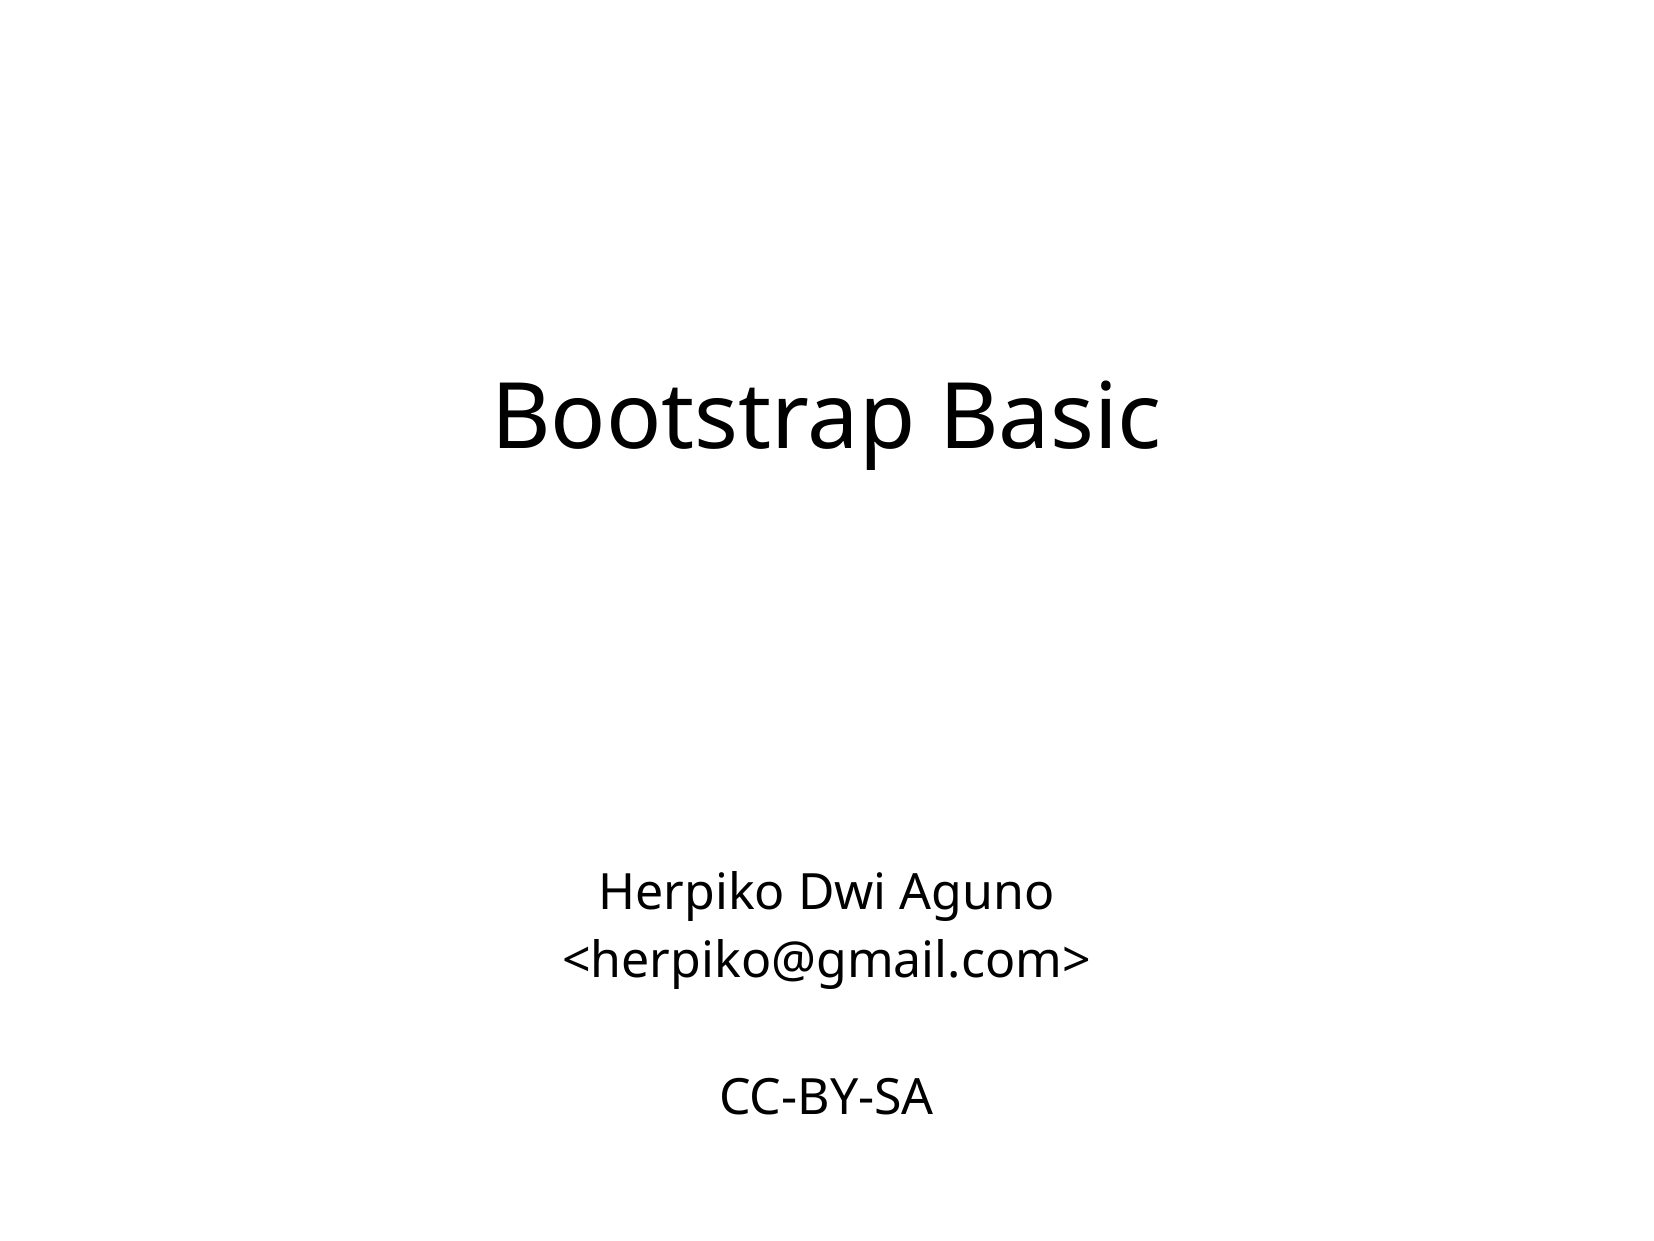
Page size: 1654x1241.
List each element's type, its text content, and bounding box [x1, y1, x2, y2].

subtitle Herpiko Dwi Aguno <herpiko@gmail.com> CC-BY-SA [82, 870, 1571, 1115]
title Bootstrap Basic [82, 309, 1571, 517]
